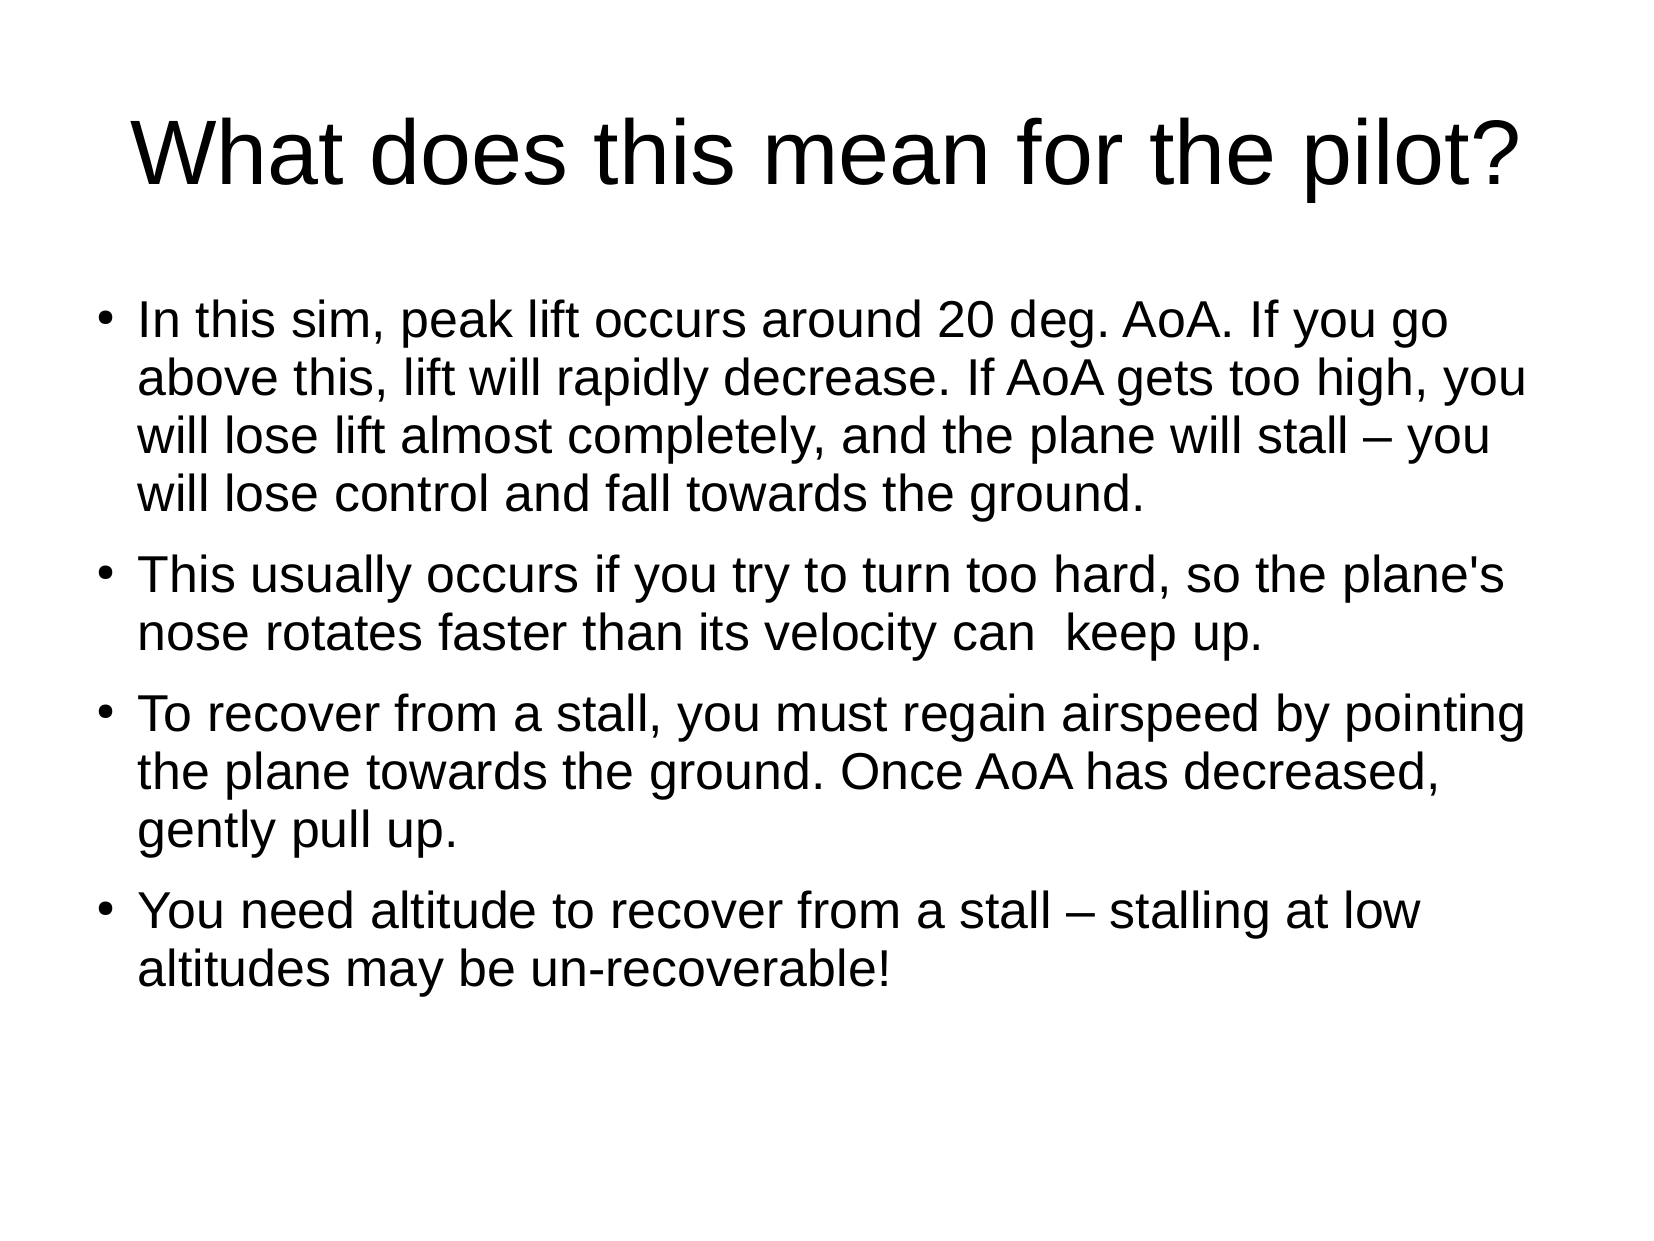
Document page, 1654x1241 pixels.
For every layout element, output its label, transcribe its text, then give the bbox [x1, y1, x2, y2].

list In this sim, peak lift occurs around 20 deg. AoA. If you go above this, lift will rapidly decrease. If AoA gets too high, you will lose lift almost completely, and the plane will stall – you will lose control and fall towards the ground. This usually occurs if you try to turn too hard, so the plane's nose rotates faster than its velocity can keep up. To recover from a stall, you must regain airspeed by pointing the plane towards the ground. Once AoA has decreased, gently pull up. You need altitude to recover from a stall – stalling at low altitudes may be un-recoverable! [82, 290, 1571, 1010]
title What does this mean for the pilot? [82, 49, 1571, 257]
